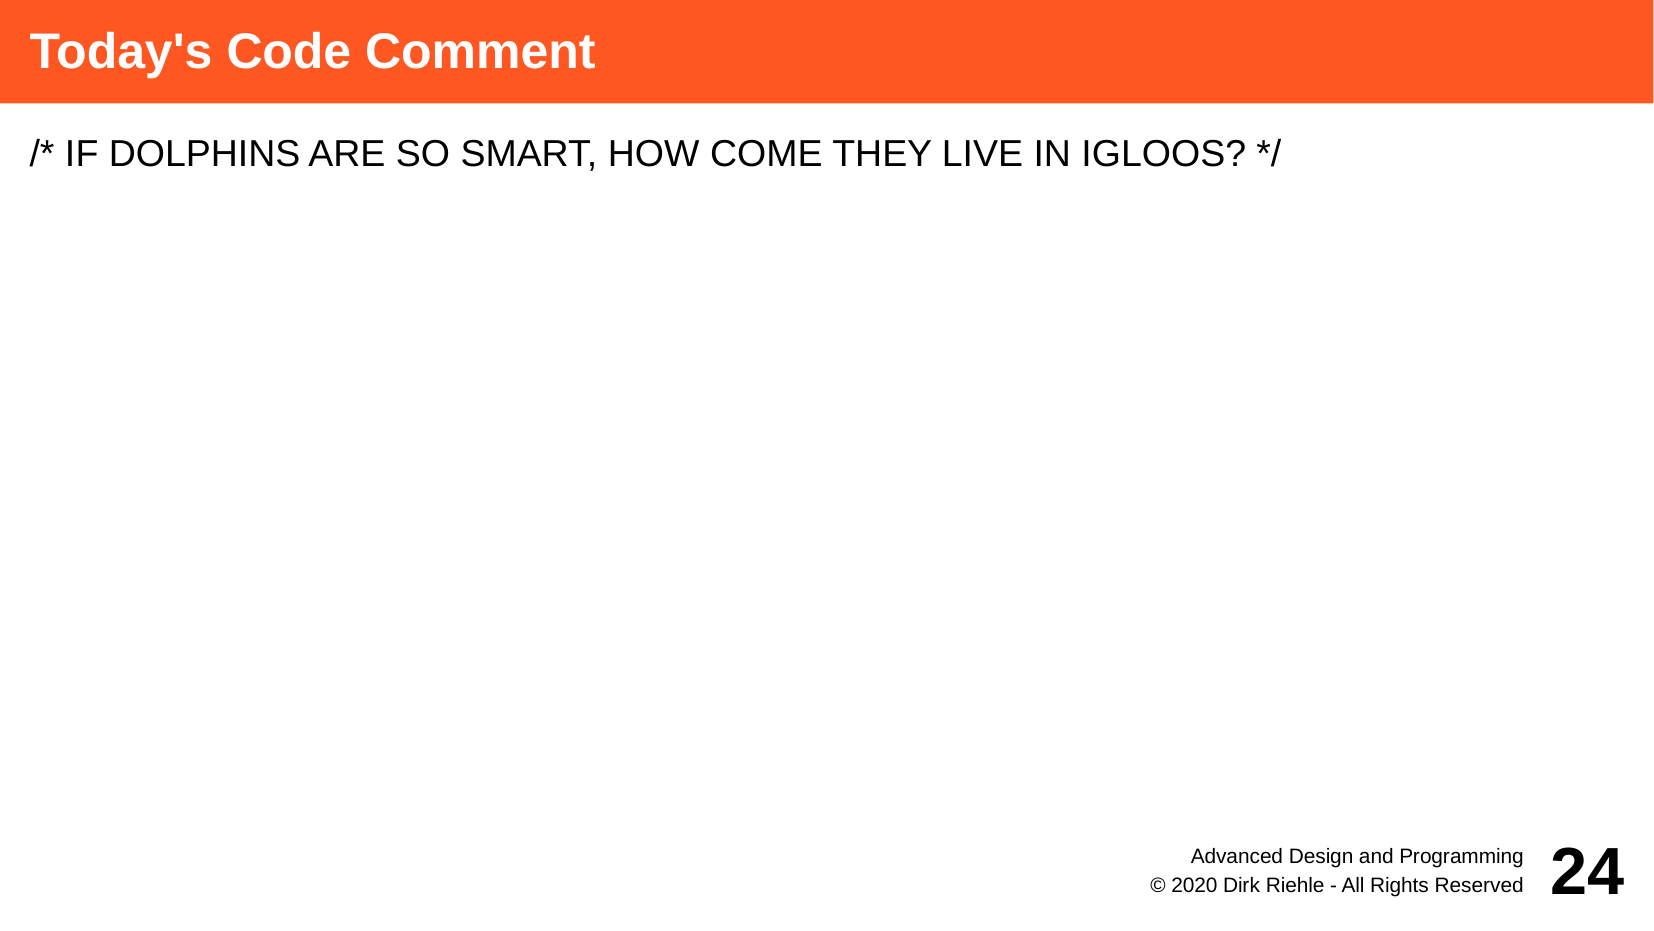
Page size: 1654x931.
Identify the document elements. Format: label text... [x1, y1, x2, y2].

list /* IF DOLPHINS ARE SO SMART, HOW COME THEY LIVE IN IGLOOS? */ [29, 132, 1625, 813]
title Today's Code Comment [0, 0, 1654, 104]
